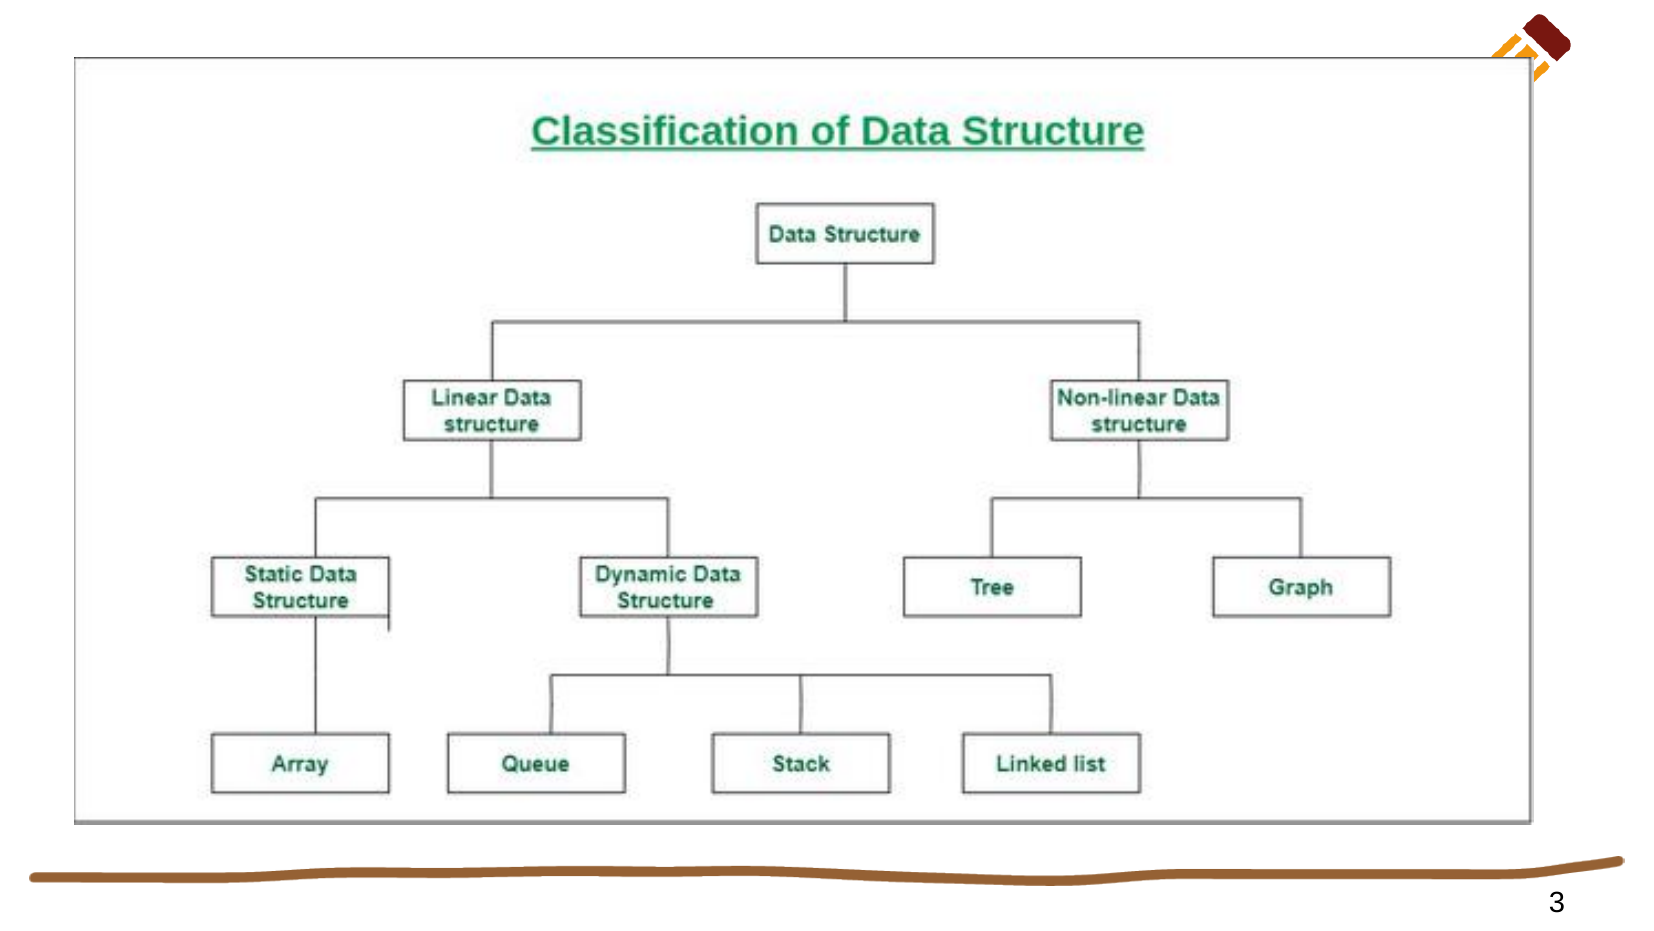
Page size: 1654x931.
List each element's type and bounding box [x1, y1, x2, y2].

picture [29, 856, 1625, 886]
picture [74, 14, 1571, 826]
